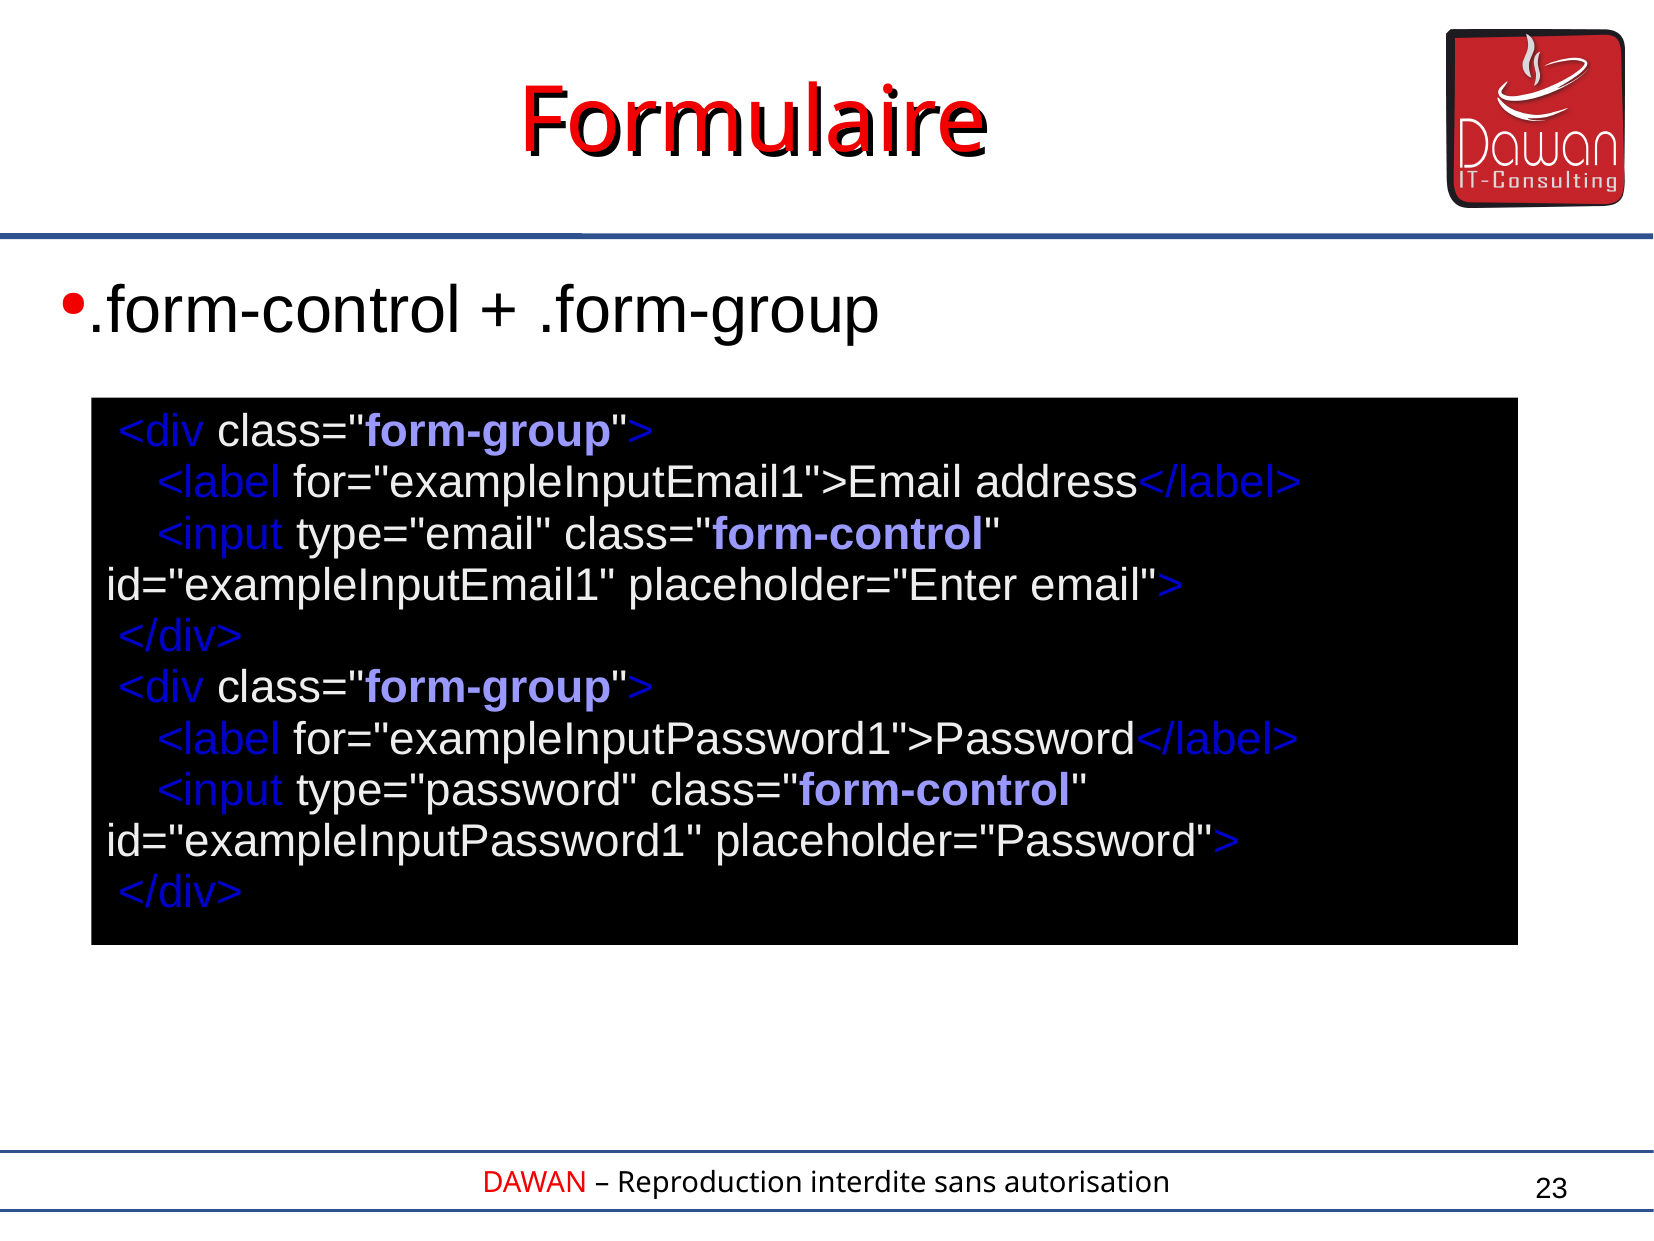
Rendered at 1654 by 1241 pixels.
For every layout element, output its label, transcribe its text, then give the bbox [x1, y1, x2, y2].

list .form-control + .form-group [59, 265, 1595, 1094]
text_box [1535, 1169, 1595, 1234]
title Formulaire [59, 24, 1447, 206]
text_box <div class="form-group"> <label for="exampleInputEmail1">Email address</label> <input type="email" class="form-control" id="exampleInputEmail1" placeholder="Enter email"> </div> <div class="form-group"> <label for="exampleInputPassword1">Password</label> <input type="password" class="form-control" id="exampleInputPassword1" placeholder="Password"> </div> [91, 397, 1518, 945]
